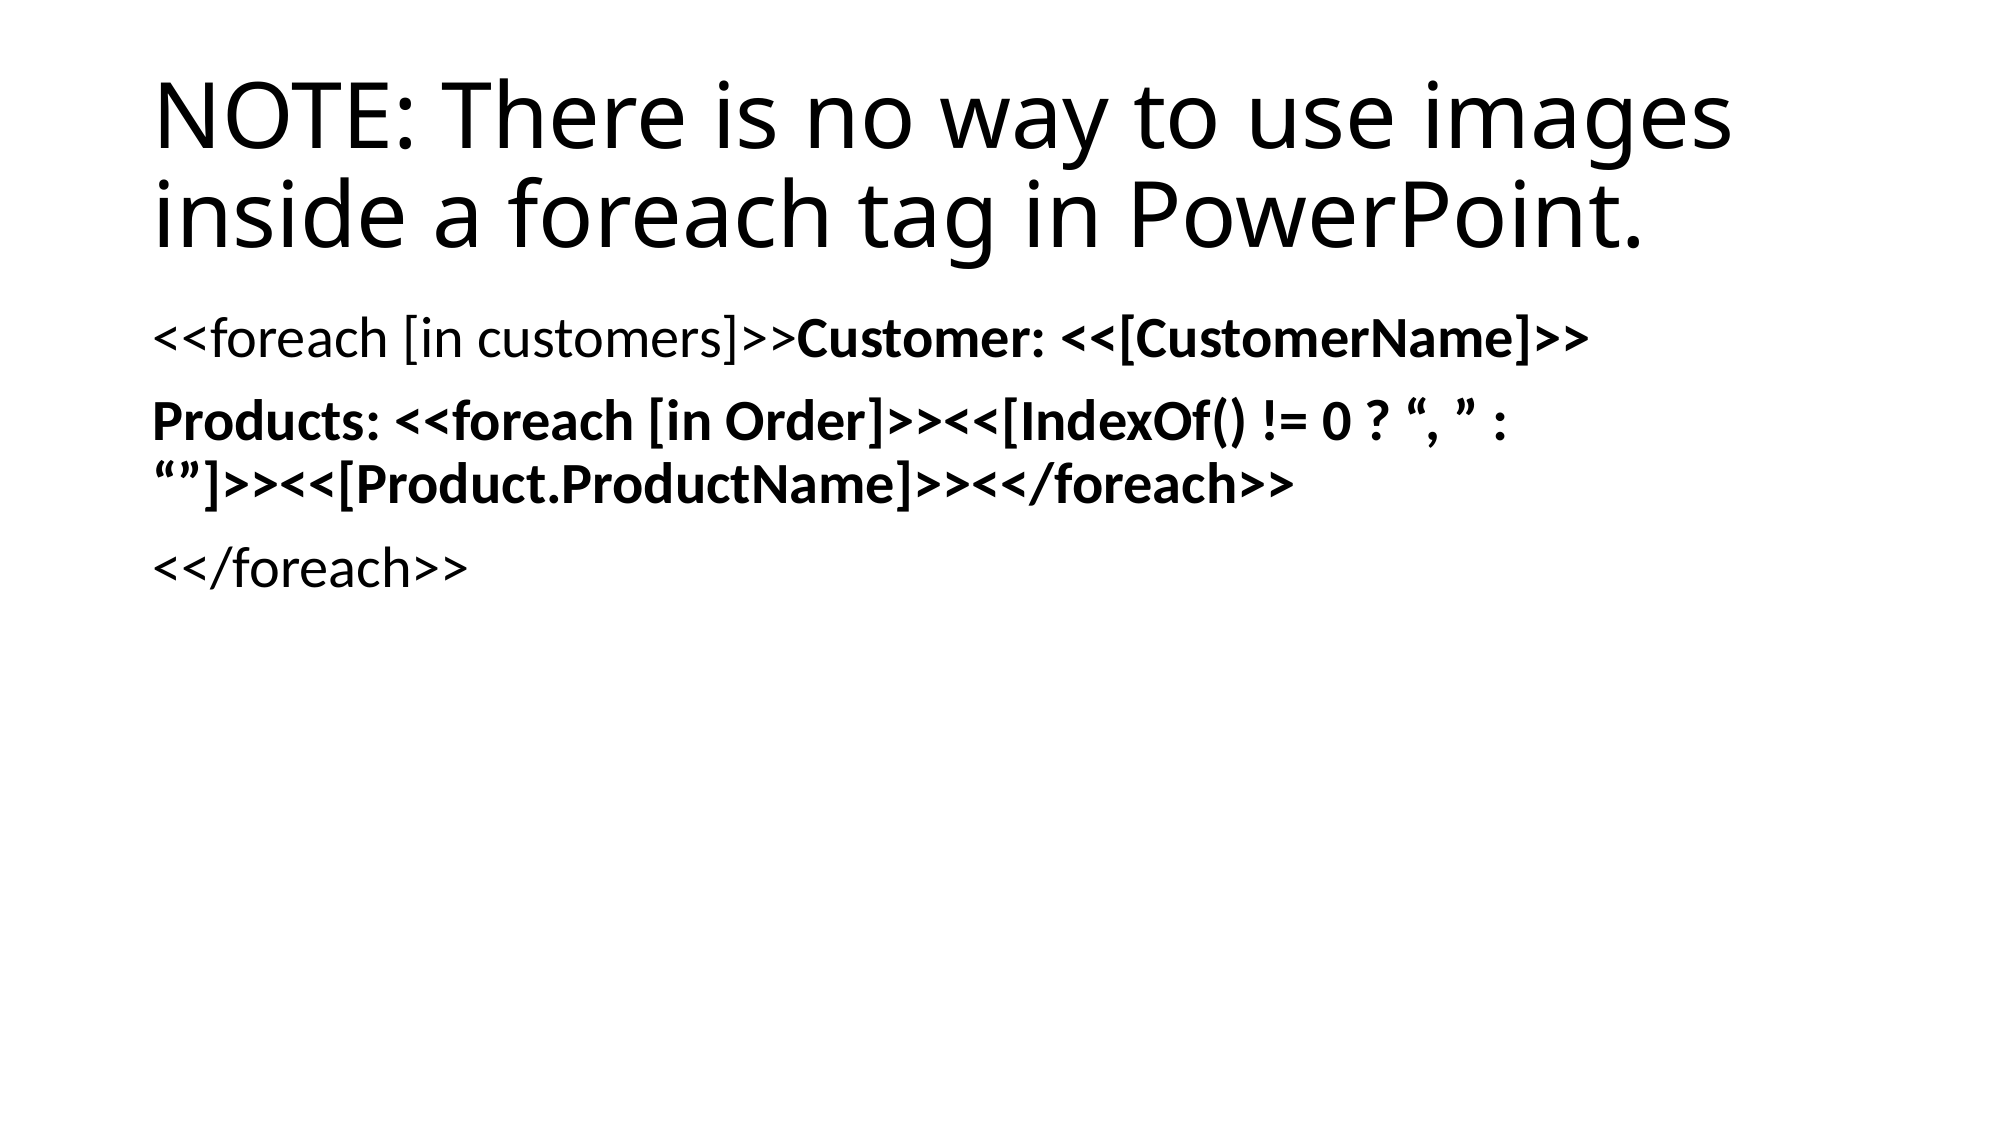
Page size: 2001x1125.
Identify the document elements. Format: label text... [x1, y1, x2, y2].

title NOTE: There is no way to use images inside a foreach tag in PowerPoint. [137, 59, 1863, 278]
list <<foreach [in customers]>>Customer: <<[CustomerName]>> Products: <<foreach [in Order]>><<[IndexOf() != 0 ? “, ” : “”]>><<[Product.ProductName]>><</foreach>> <</foreach>> [137, 299, 1863, 1014]
